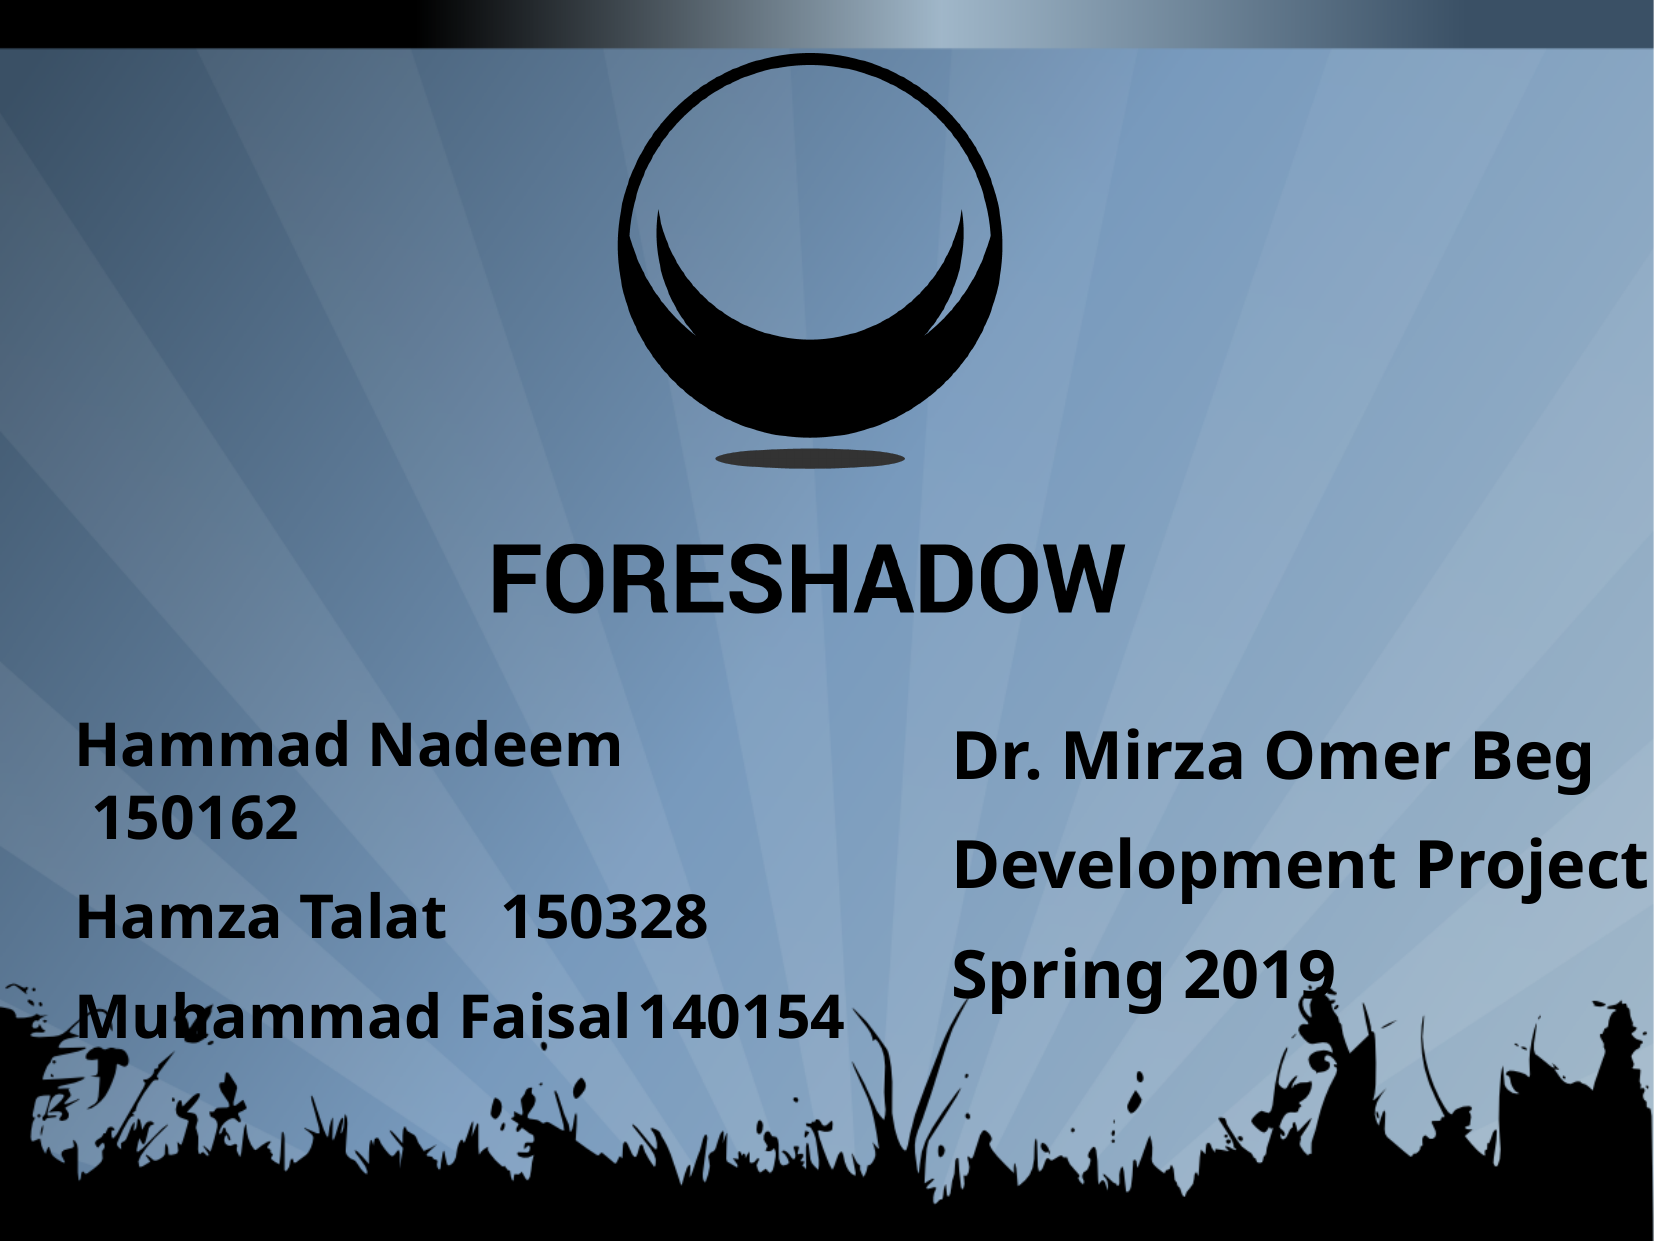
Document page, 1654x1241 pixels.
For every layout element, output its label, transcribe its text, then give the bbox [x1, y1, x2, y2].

list Dr. Mirza Omer Beg Development Project Spring 2019 [862, 712, 1654, 1062]
list Hammad Nadeem 150162 Hamza Talat 150328 Muhammad Faisal 140154 [0, 705, 863, 1119]
picture [487, 53, 1126, 638]
